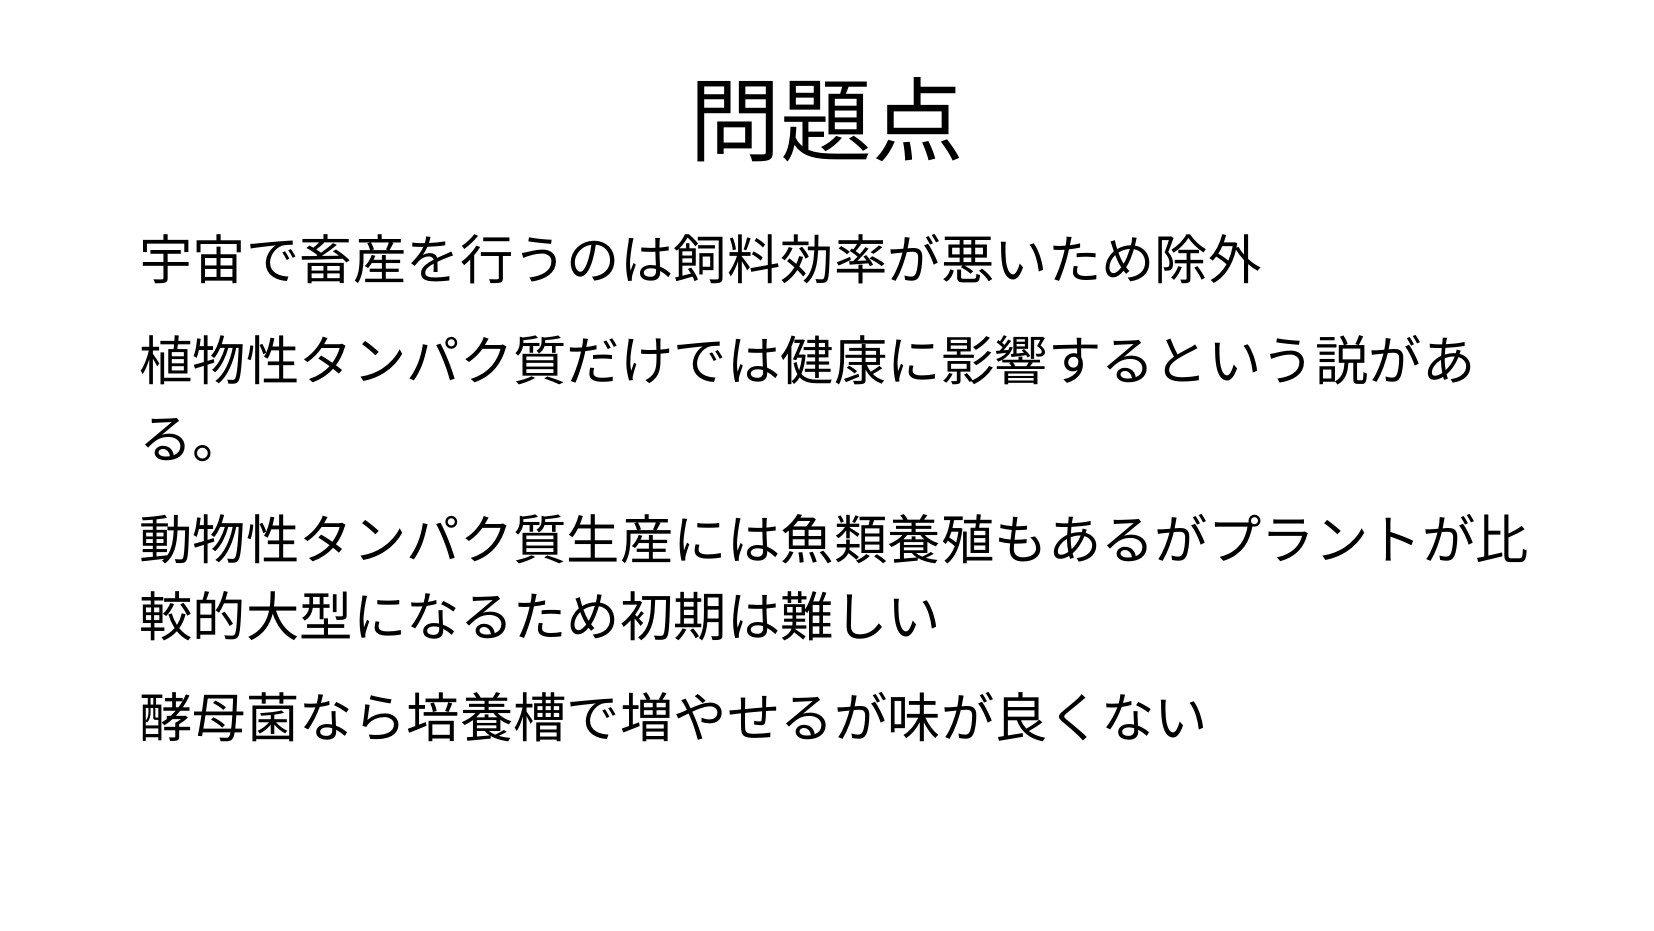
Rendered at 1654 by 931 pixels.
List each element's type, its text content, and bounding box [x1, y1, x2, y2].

title 問題点 [82, 37, 1571, 193]
list 宇宙で畜産を行うのは飼料効率が悪いため除外 植物性タンパク質だけでは健康に影響するという説がある。 動物性タンパク質生産には魚類養殖もあるがプラントが比較的大型になるため初期は難しい 酵母菌なら培養槽で増やせるが味が良くない [82, 217, 1571, 758]
